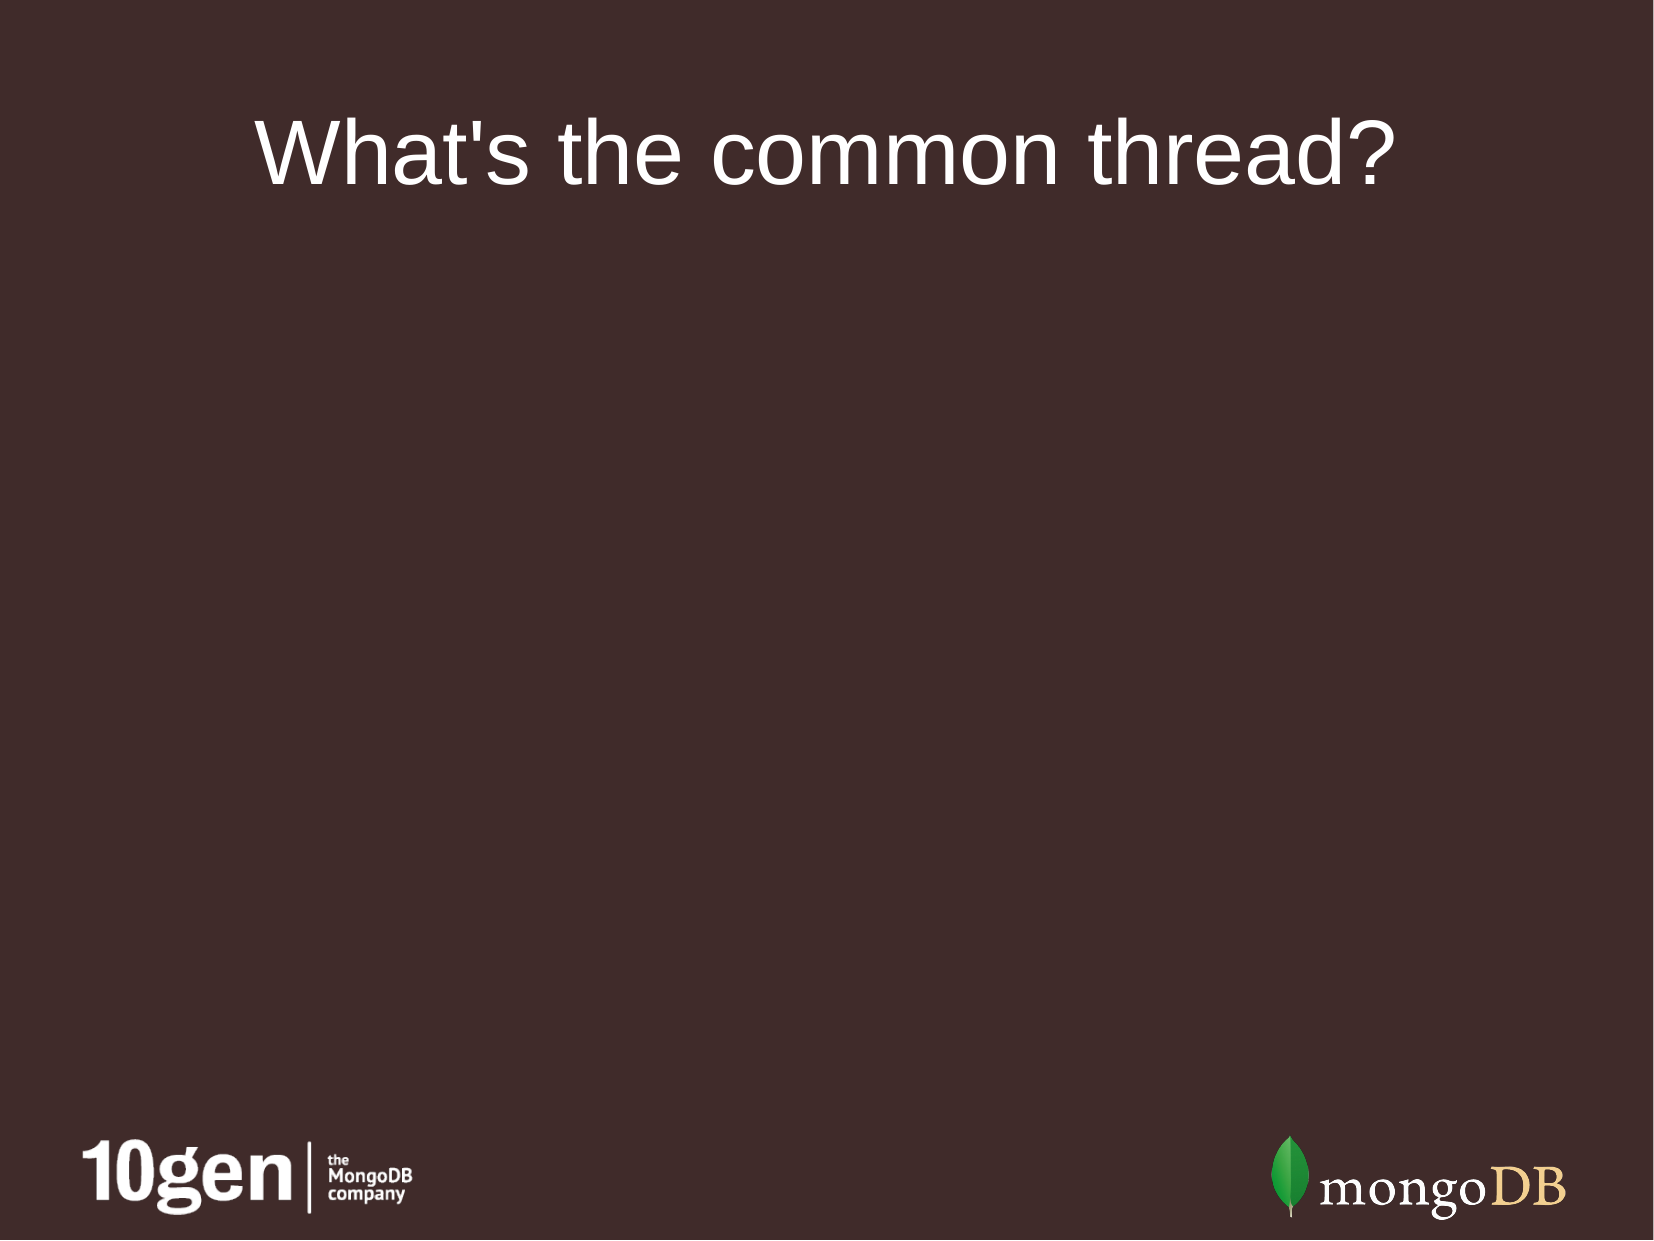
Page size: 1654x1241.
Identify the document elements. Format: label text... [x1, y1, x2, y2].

picture [82, 1139, 413, 1215]
title What's the common thread? [82, 49, 1571, 257]
picture [1260, 1124, 1576, 1230]
